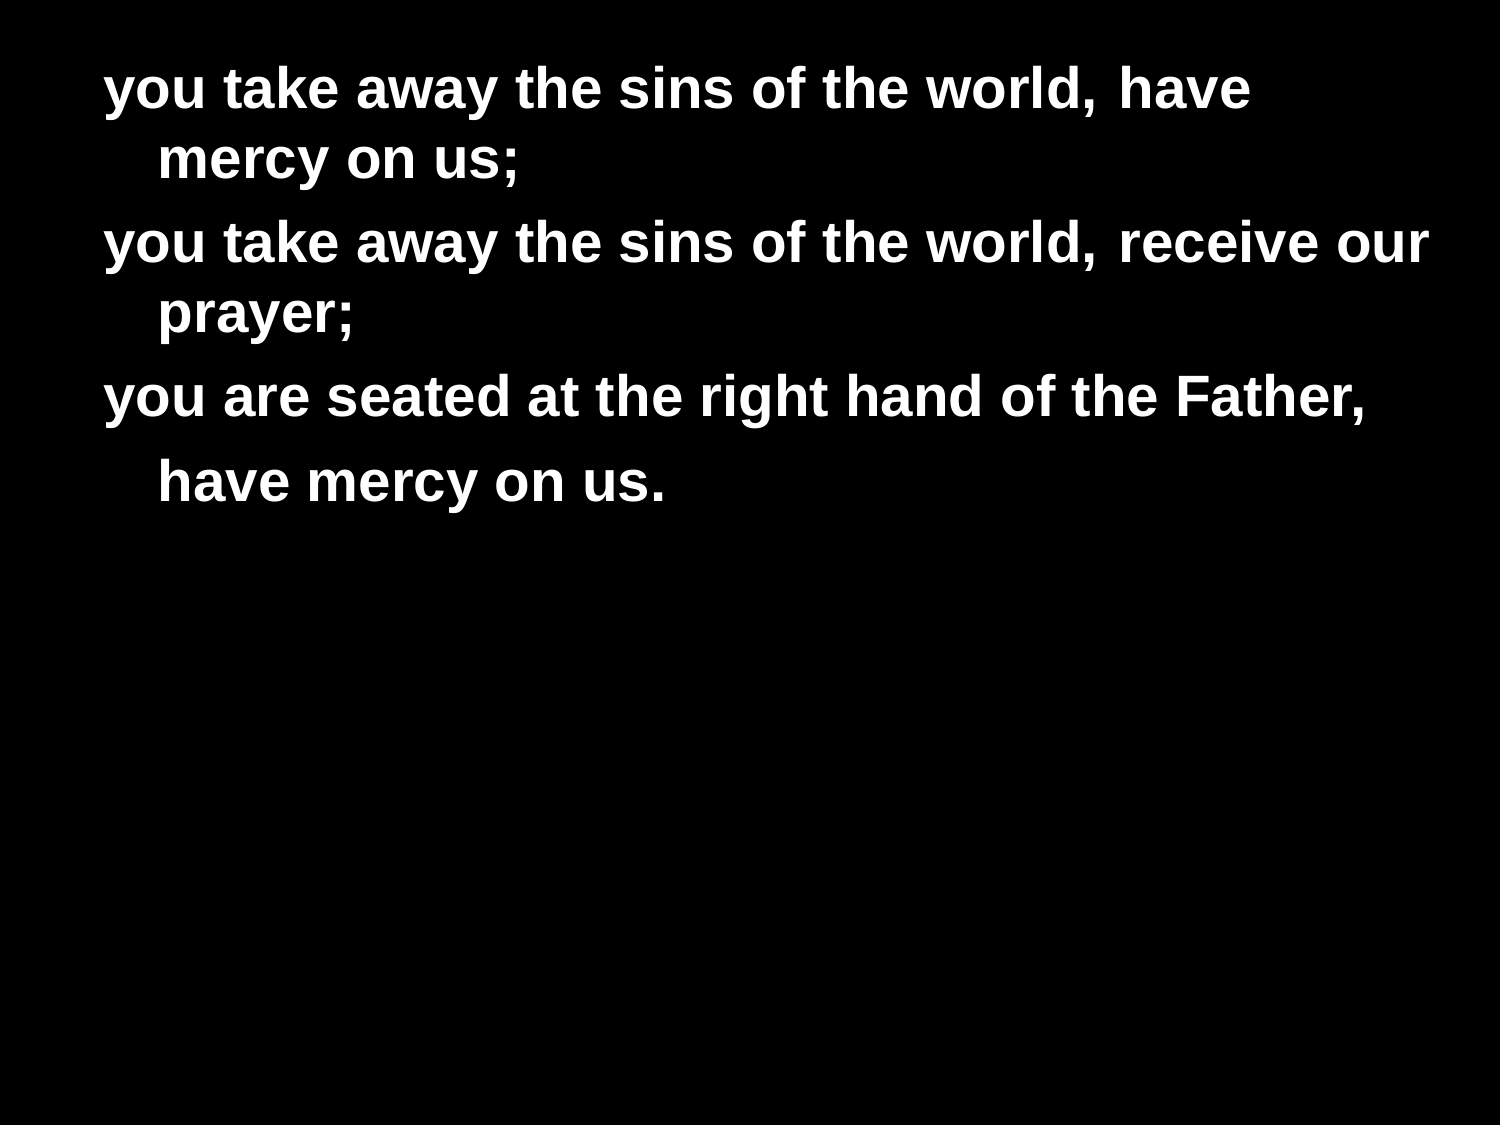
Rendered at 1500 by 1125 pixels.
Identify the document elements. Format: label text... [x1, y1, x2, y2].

list you take away the sins of the world, have mercy on us; you take away the sins of the world, receive our prayer; you are seated at the right hand of the Father, have mercy on us. [88, 42, 1447, 918]
